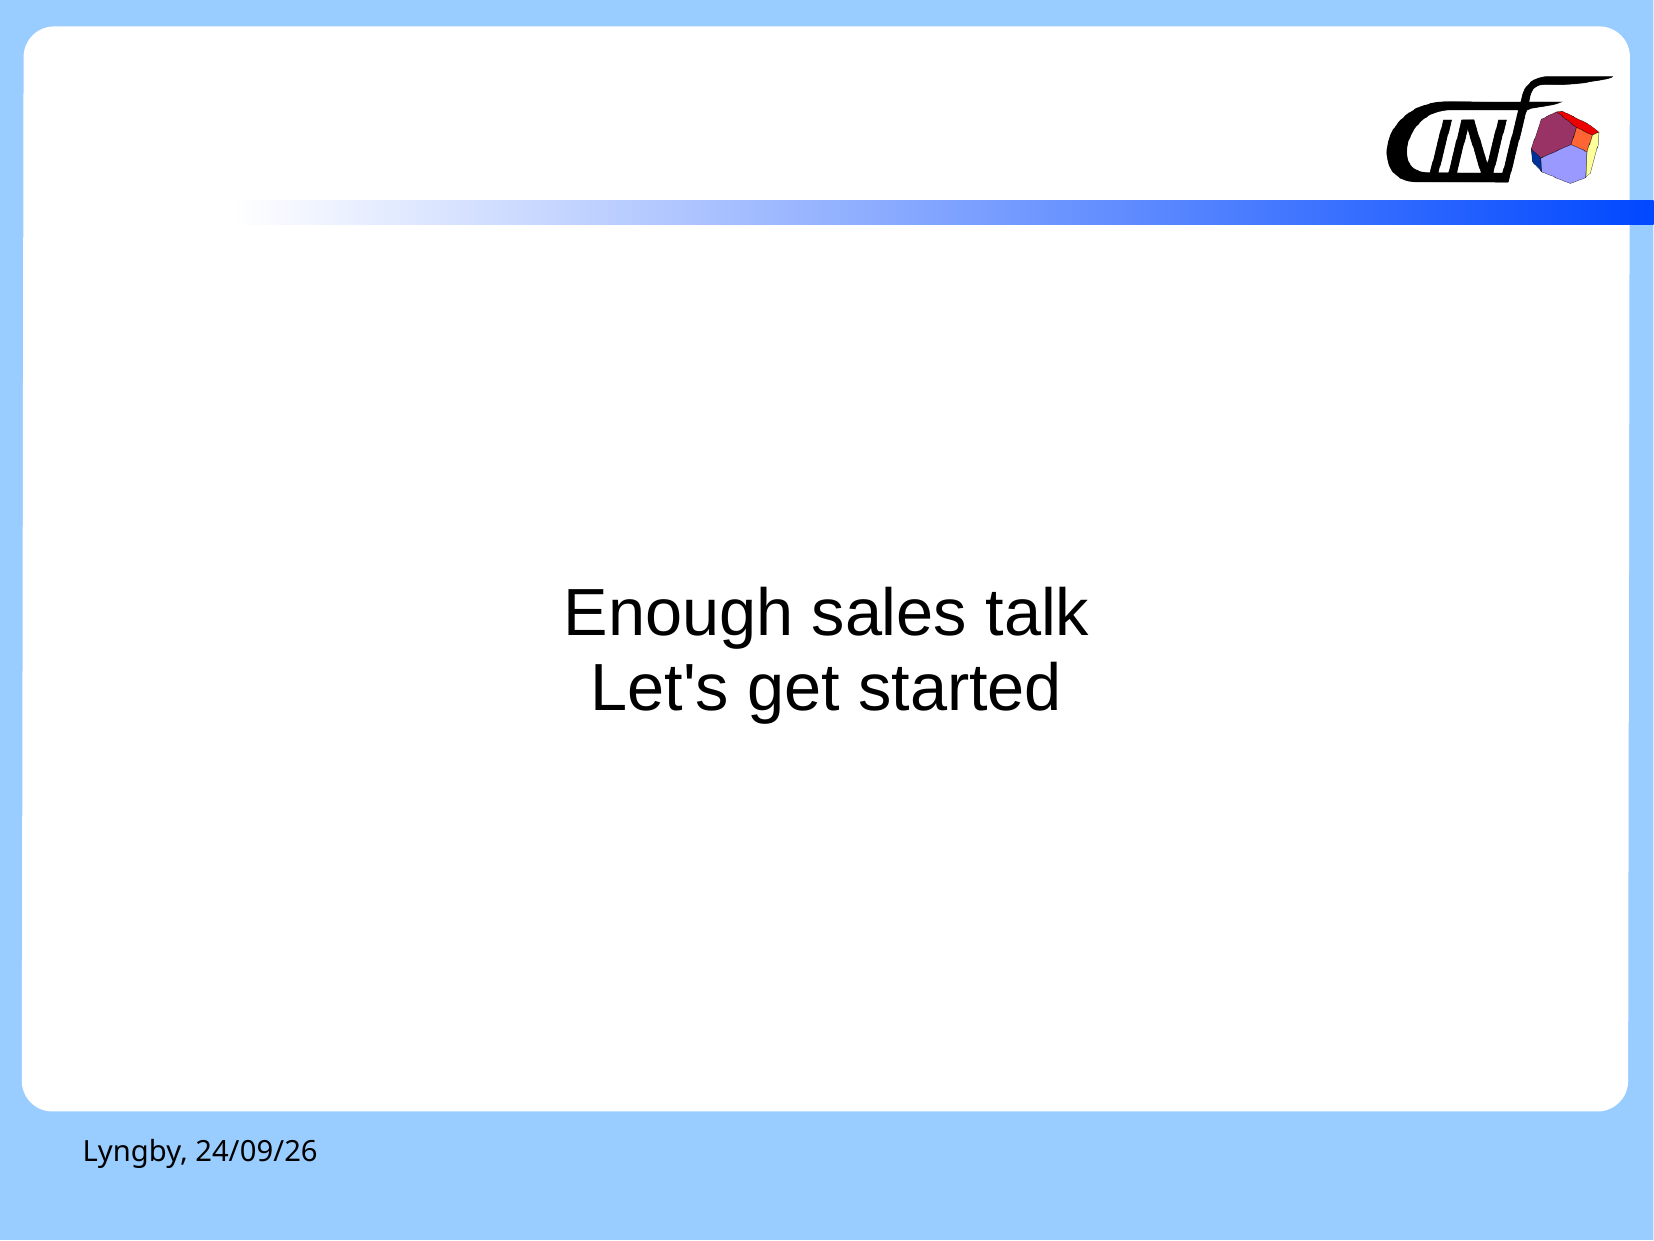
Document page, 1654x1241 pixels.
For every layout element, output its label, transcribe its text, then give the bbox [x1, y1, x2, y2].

subtitle Enough sales talk Let's get started [82, 290, 1571, 1010]
picture [1386, 76, 1613, 184]
text_box 1442 [956, 201, 961, 224]
